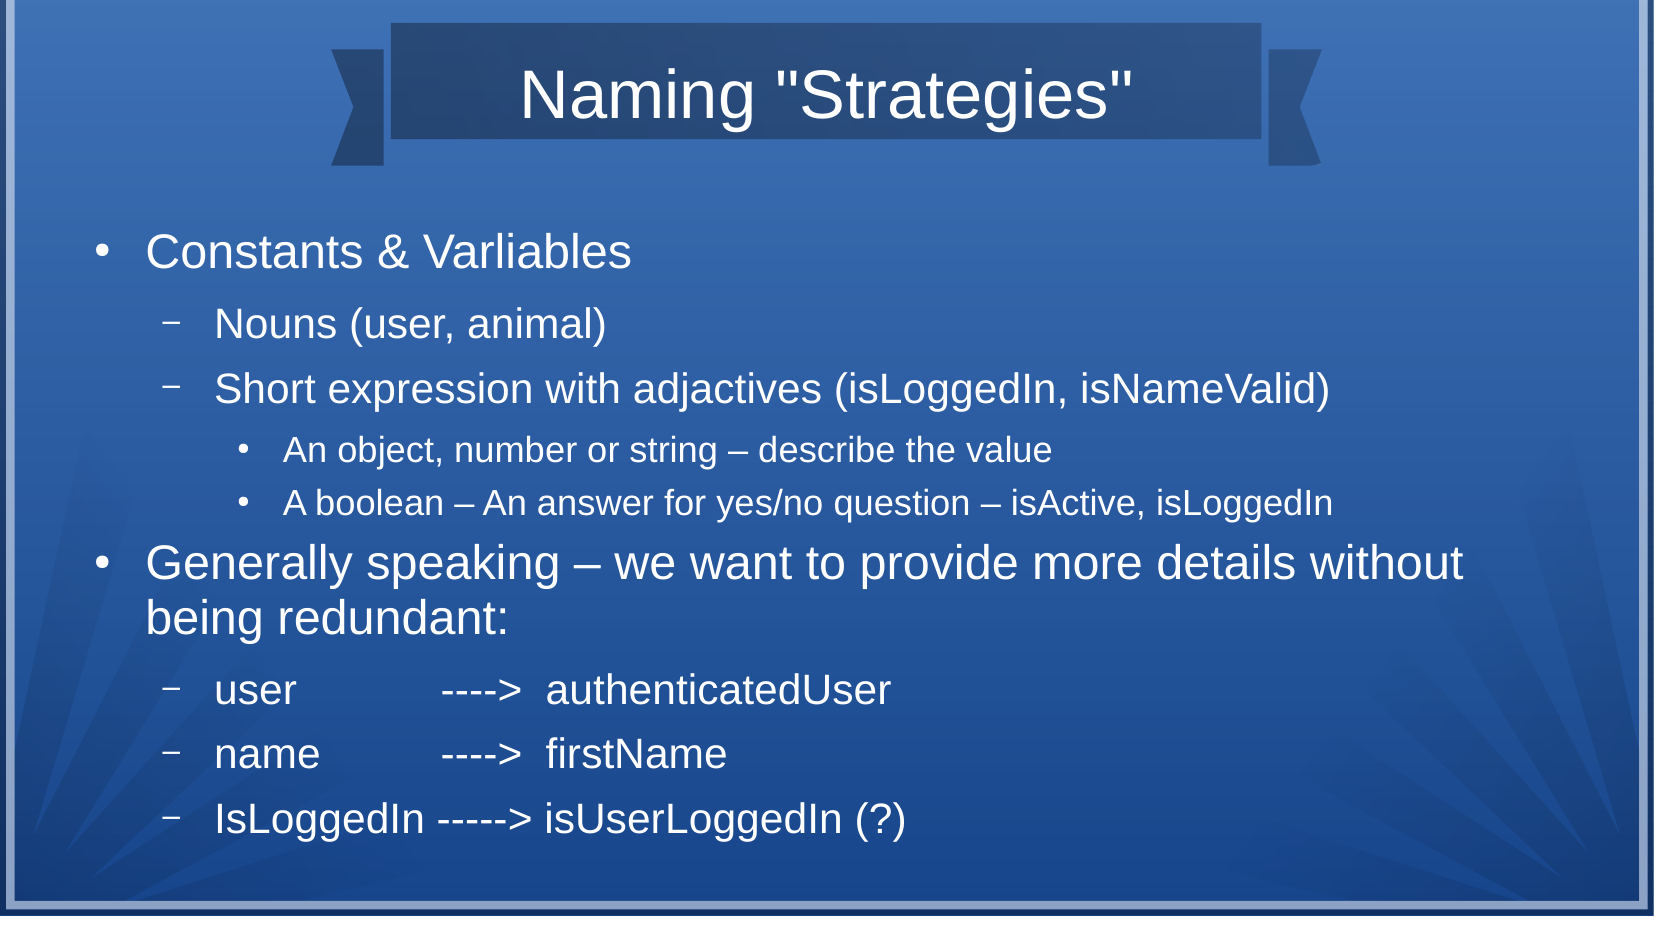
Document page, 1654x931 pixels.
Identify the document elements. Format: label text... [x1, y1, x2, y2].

list Constants & Varliables Nouns (user, animal) Short expression with adjactives (isLoggedIn, isNameValid) An object, number or string – describe the value A boolean – An answer for yes/no question – isActive, isLoggedIn Generally speaking – we want to provide more details without being redundant: user ----> authenticatedUser name ----> firstName IsLoggedIn -----> isUserLoggedIn (?) [76, 224, 1565, 848]
title Naming "Strategies" [389, 35, 1264, 154]
